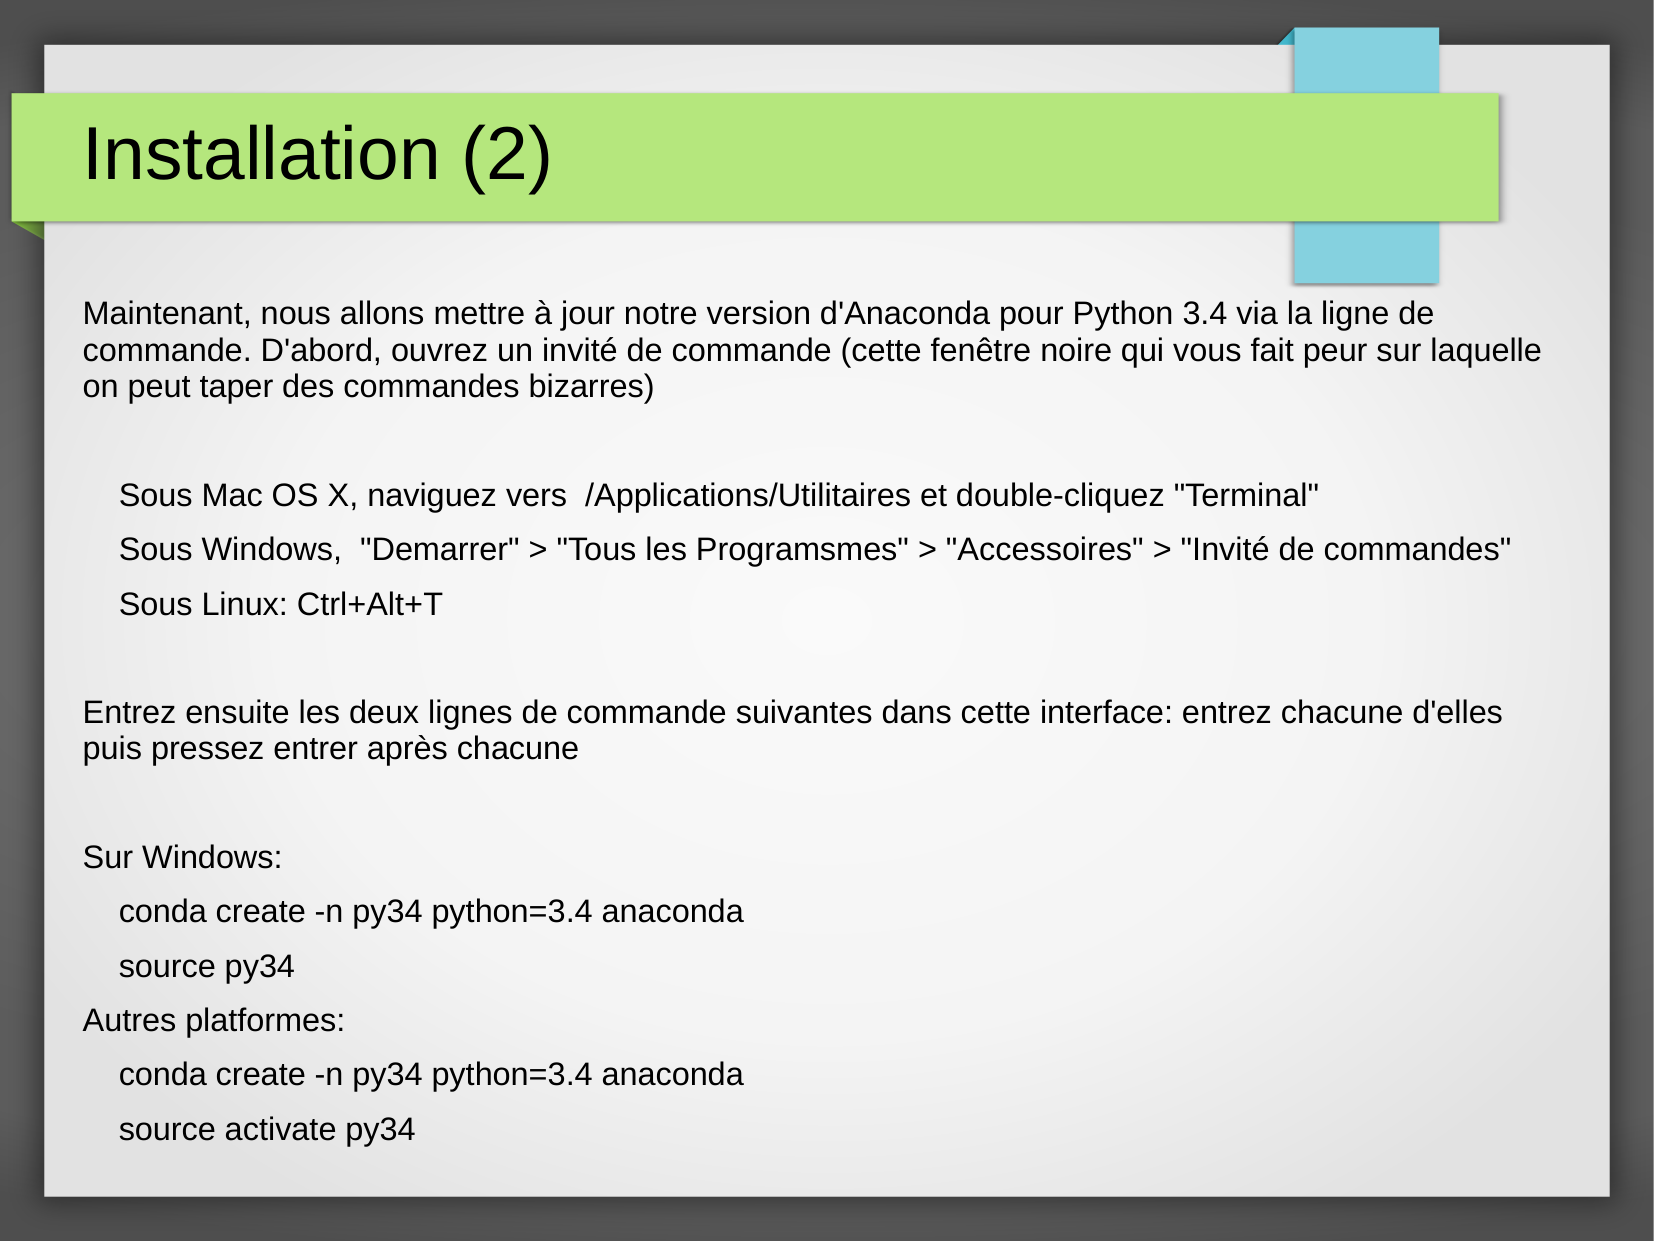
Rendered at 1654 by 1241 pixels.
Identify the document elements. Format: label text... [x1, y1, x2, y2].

list Maintenant, nous allons mettre à jour notre version d'Anaconda pour Python 3.4 via la ligne de commande. D'abord, ouvrez un invité de commande (cette fenêtre noire qui vous fait peur sur laquelle on peut taper des commandes bizarres) Sous Mac OS X, naviguez vers /Applications/Utilitaires et double-cliquez "Terminal" Sous Windows, "Demarrer" > "Tous les Programsmes" > "Accessoires" > "Invité de commandes" Sous Linux: Ctrl+Alt+T Entrez ensuite les deux lignes de commande suivantes dans cette interface: entrez chacune d'elles puis pressez entrer après chacune Sur Windows: conda create -n py34 python=3.4 anaconda source py34 Autres platformes: conda create -n py34 python=3.4 anaconda source activate py34 [82, 295, 1571, 1156]
title Installation (2) [82, 94, 1264, 213]
picture [0, 0, 1654, 1241]
